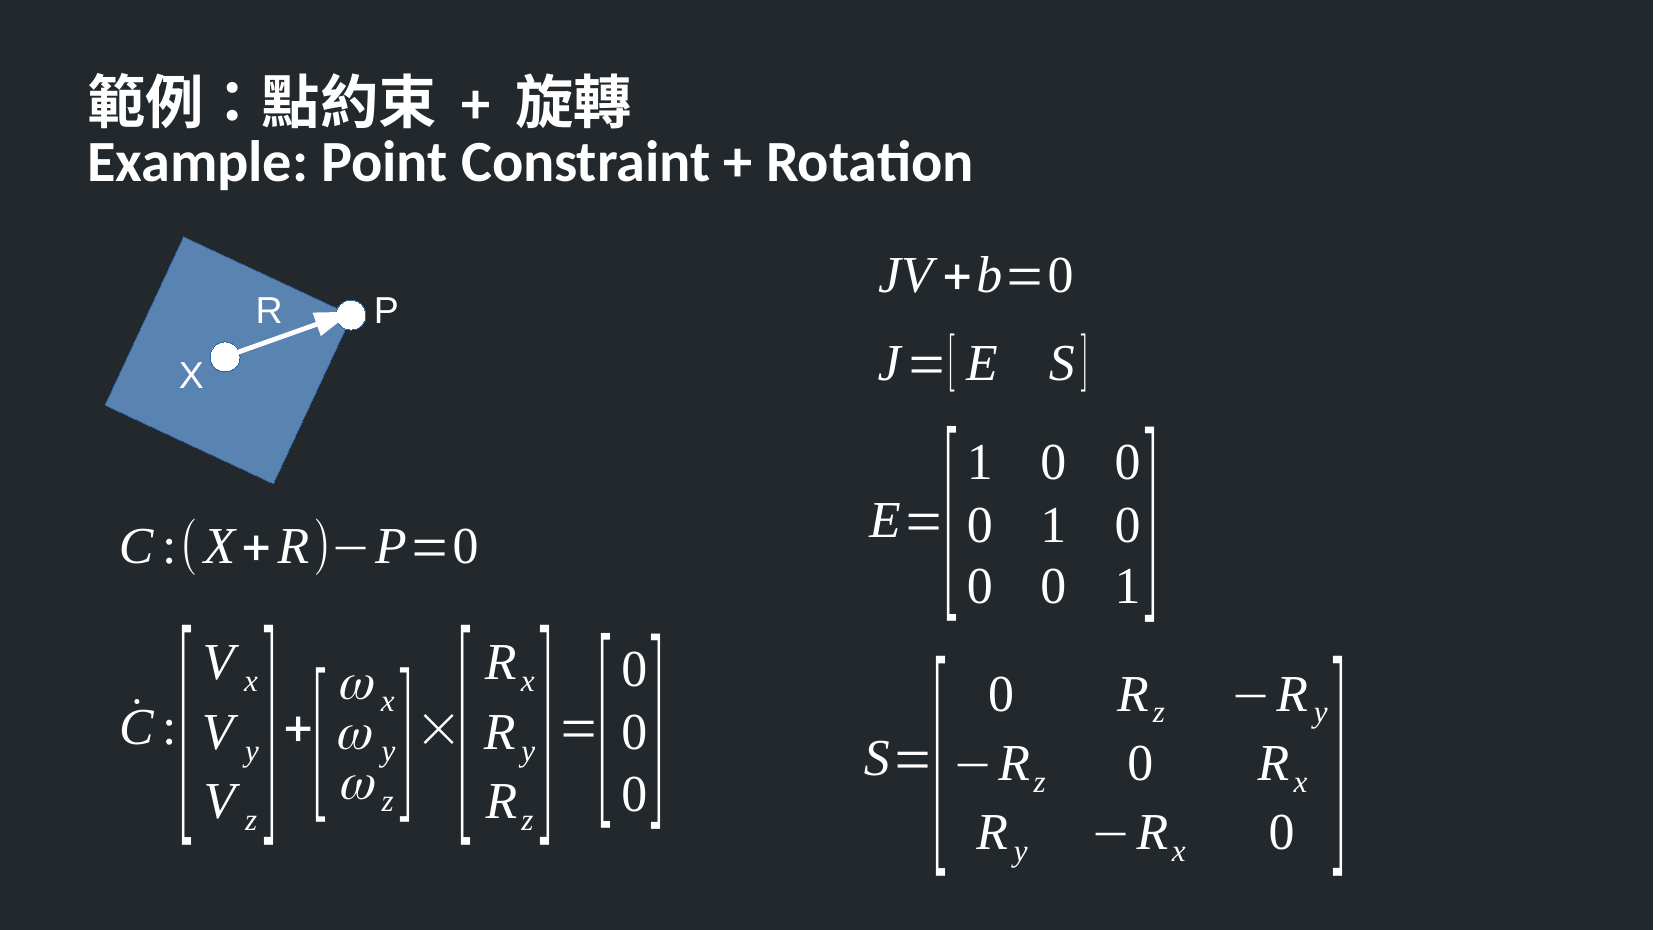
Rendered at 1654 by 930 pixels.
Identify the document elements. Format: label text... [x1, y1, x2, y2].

text_box 範例：點約束 + 旋轉 Example: Point Constraint + Rotation [72, 72, 1363, 221]
text_box R [240, 281, 296, 339]
chart [870, 331, 1097, 395]
chart [859, 424, 1171, 625]
chart [112, 622, 677, 848]
chart [856, 653, 1359, 880]
text_box X [164, 346, 219, 404]
text_box [105, 236, 358, 484]
chart [112, 515, 486, 579]
chart [870, 246, 1081, 305]
text_box P [358, 281, 414, 339]
